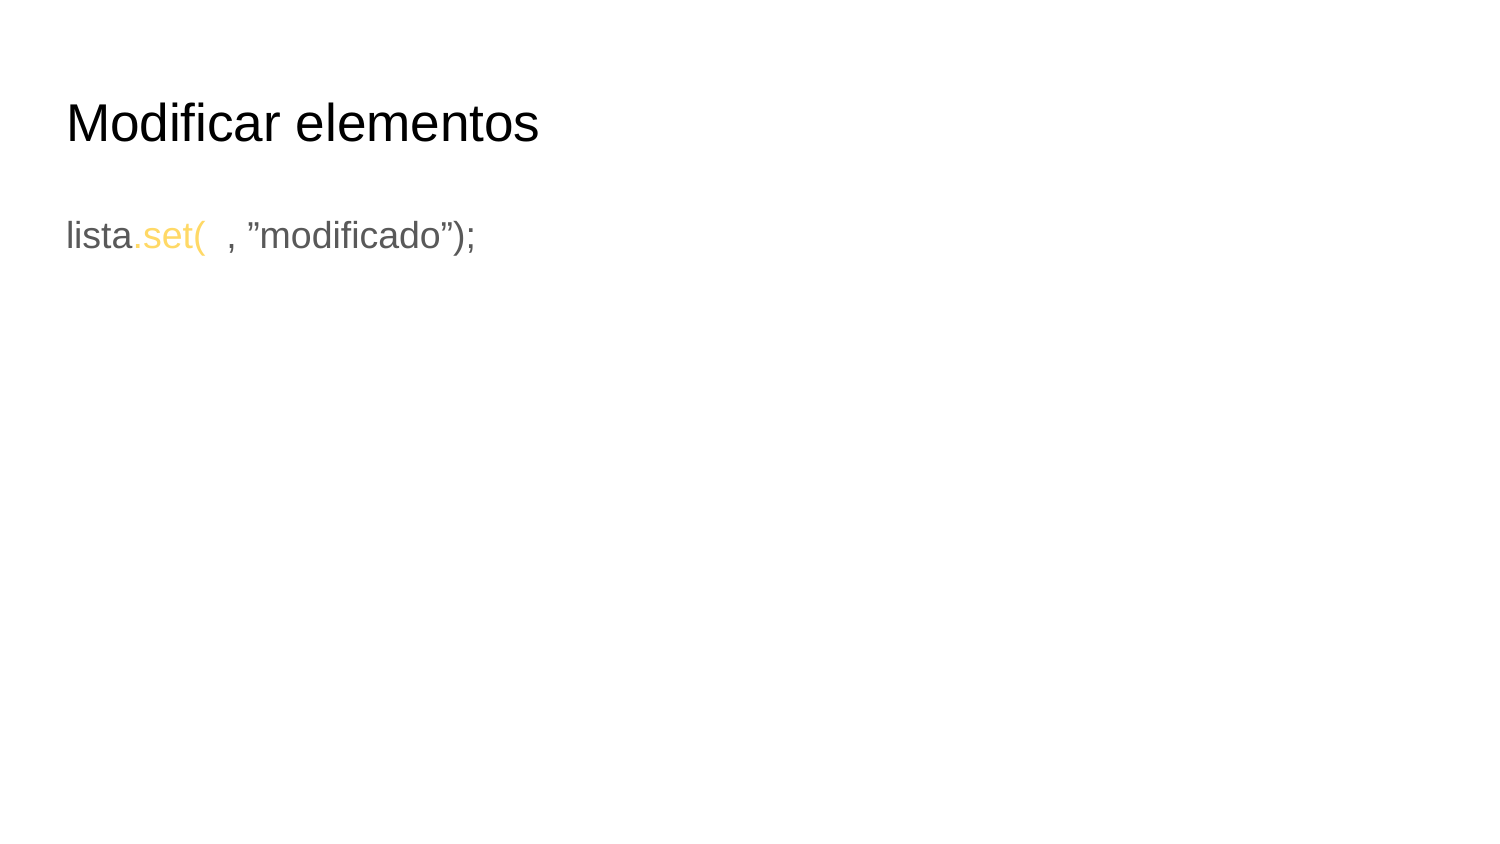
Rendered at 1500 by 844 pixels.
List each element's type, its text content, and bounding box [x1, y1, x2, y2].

list lista.set(1, ”modificado”); [51, 189, 1449, 750]
title Modificar elementos [51, 72, 1449, 167]
